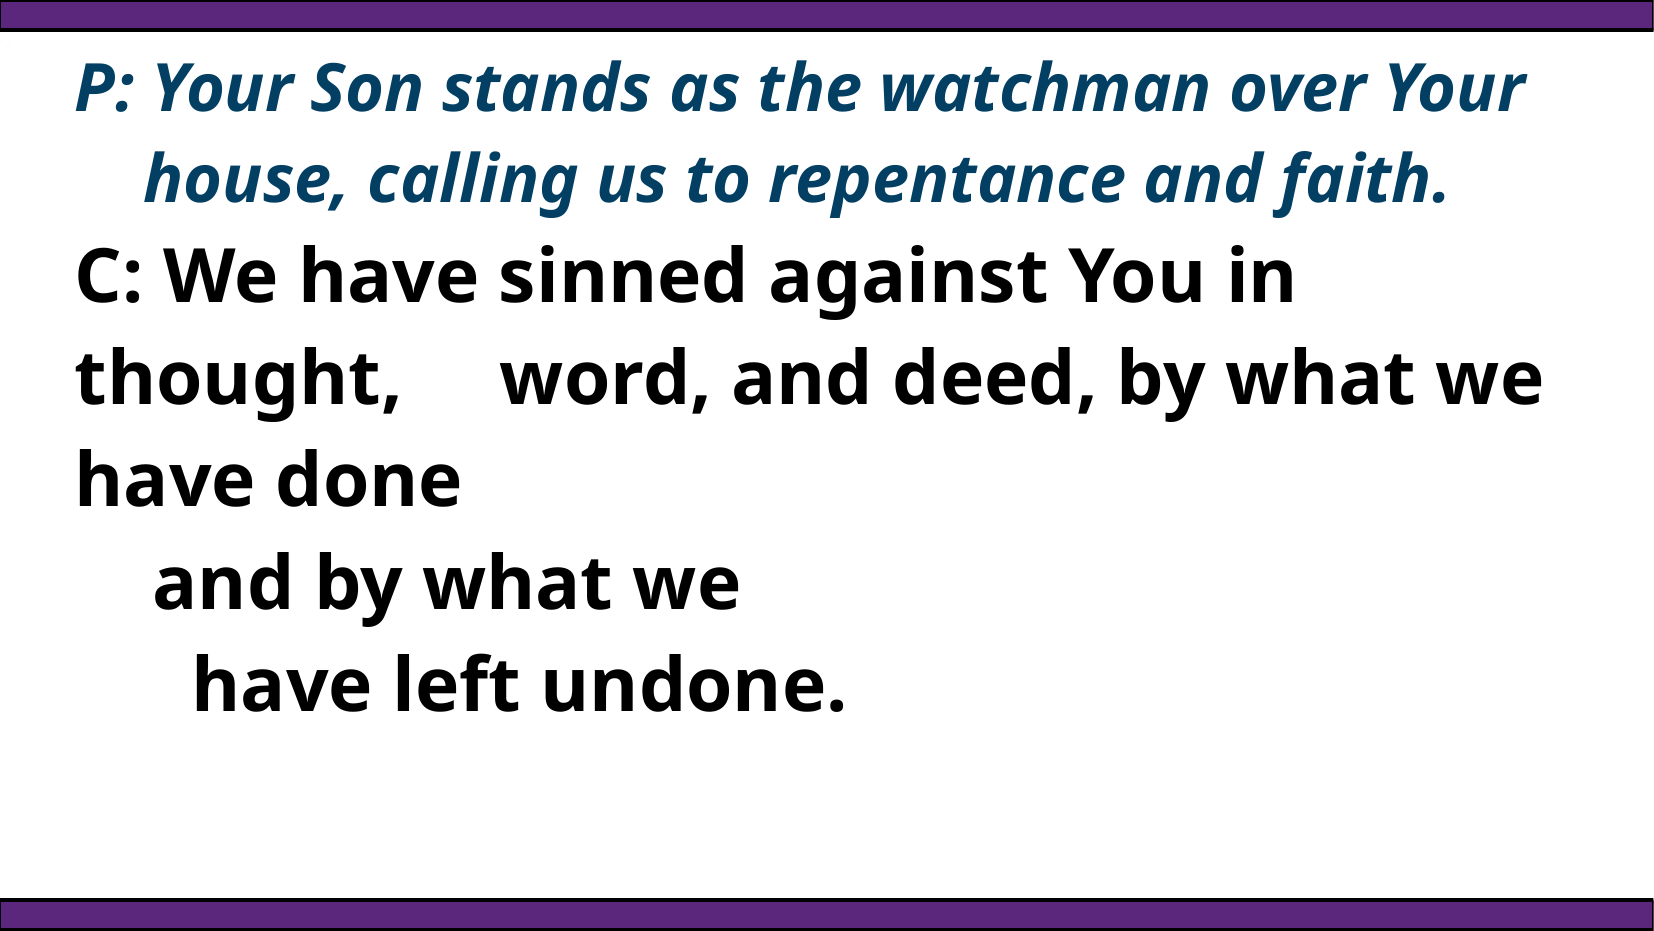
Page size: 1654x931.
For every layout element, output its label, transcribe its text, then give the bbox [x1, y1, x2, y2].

text_box [0, 0, 1654, 31]
text_box P: Your Son stands as the watchman over Your house, calling us to repentance and faith. C: We have sinned against You in thought, word, and deed, by what we have done and by what we have left undone. [60, 33, 1591, 625]
picture [0, 31, 1654, 900]
text_box [0, 900, 1654, 931]
